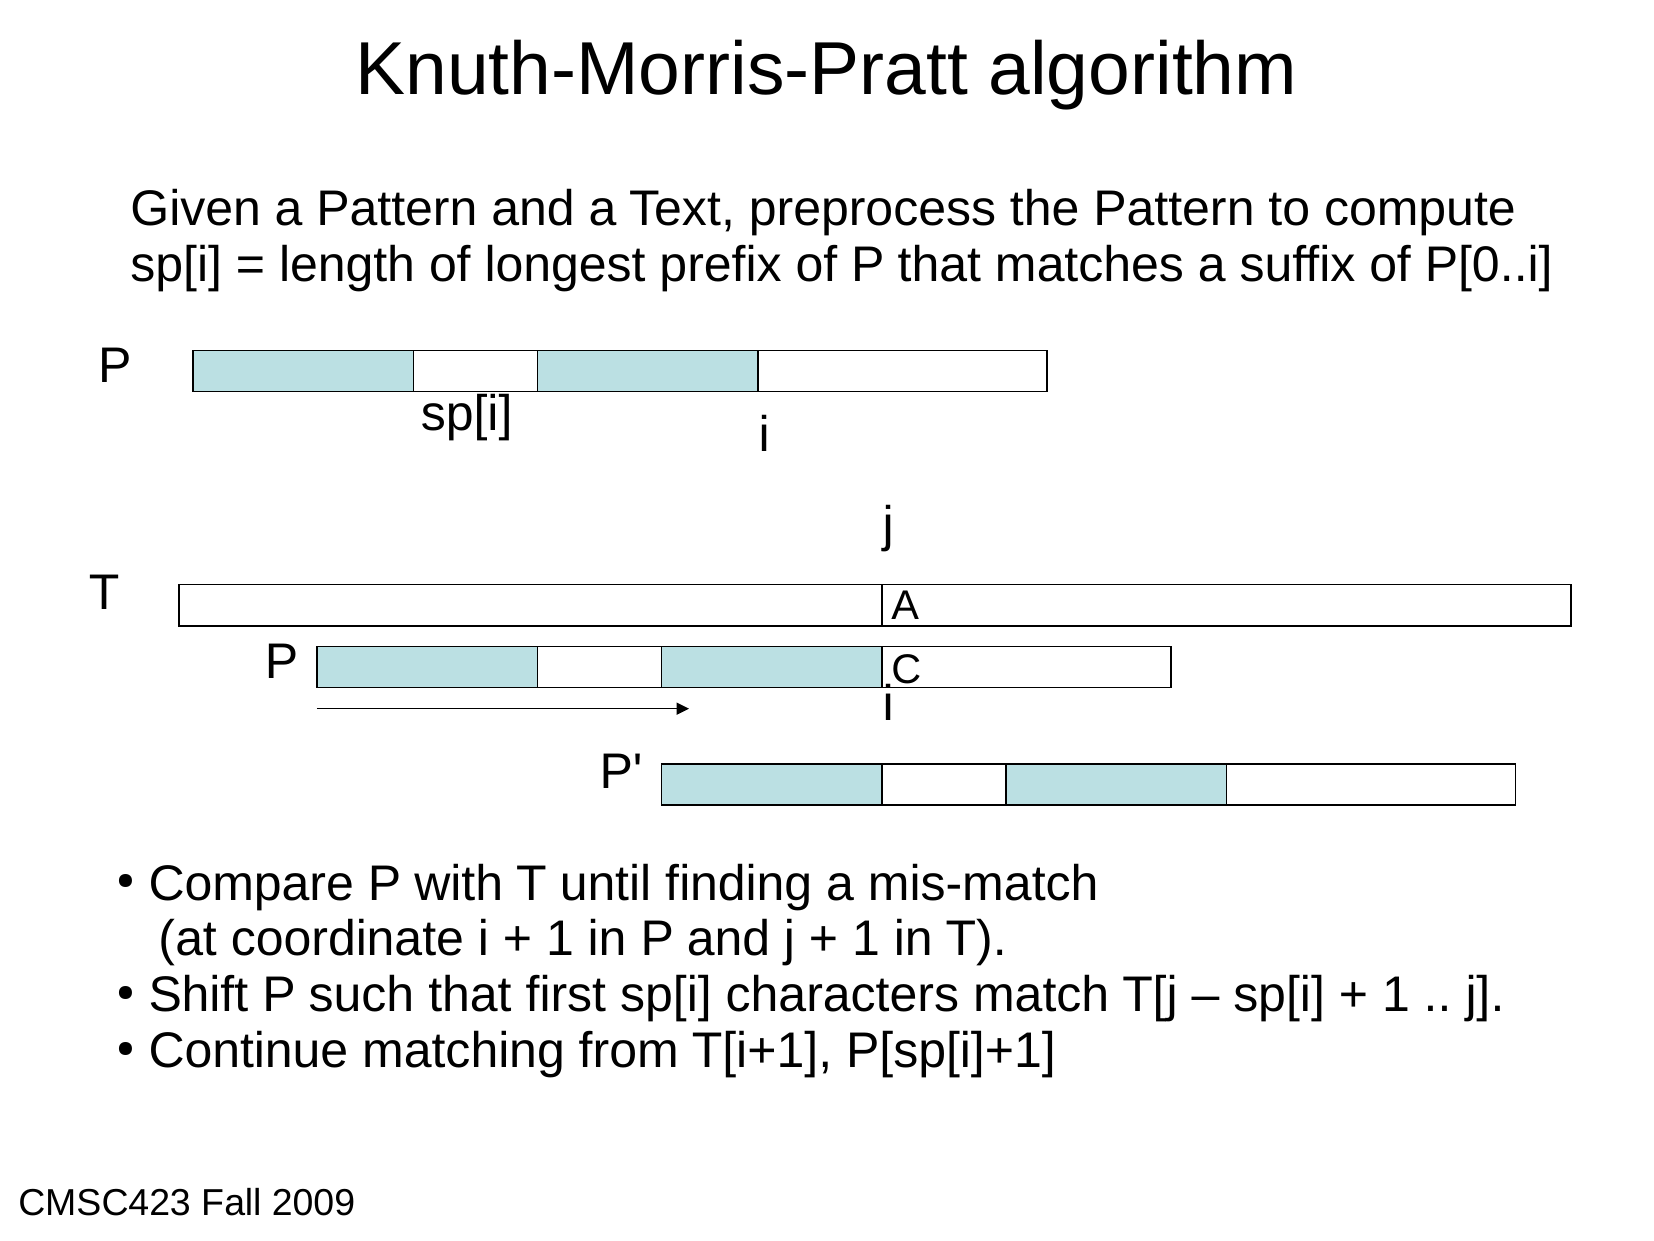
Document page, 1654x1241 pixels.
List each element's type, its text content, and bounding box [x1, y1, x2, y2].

text_box A [876, 574, 935, 636]
text_box P [250, 625, 314, 698]
text_box [316, 646, 538, 688]
text_box sp[i] [406, 377, 528, 450]
text_box C [876, 638, 937, 701]
text_box [661, 763, 882, 806]
text_box [192, 350, 414, 392]
text_box Compare P with T until finding a mis-match (at coordinate i + 1 in P and j + 1 in T). Shift P such that first sp[i] characters match T[j – sp[i] + 1 .. j]. Continue matching from T[i+1], P[sp[i]+1] [101, 847, 1550, 1086]
text_box P' [584, 736, 658, 808]
text_box j [867, 488, 909, 560]
text_box [661, 646, 876, 688]
text_box [537, 350, 758, 392]
text_box i [743, 398, 785, 471]
text_box i [867, 667, 909, 739]
text_box T [74, 557, 135, 629]
text_box P [83, 329, 147, 402]
title Knuth-Morris-Pratt algorithm [0, 10, 1654, 127]
text_box Given a Pattern and a Text, preprocess the Pattern to compute sp[i] = length of longest prefix of P that matches a suffix of P[0..i] [115, 172, 1570, 300]
text_box [1005, 763, 1227, 806]
